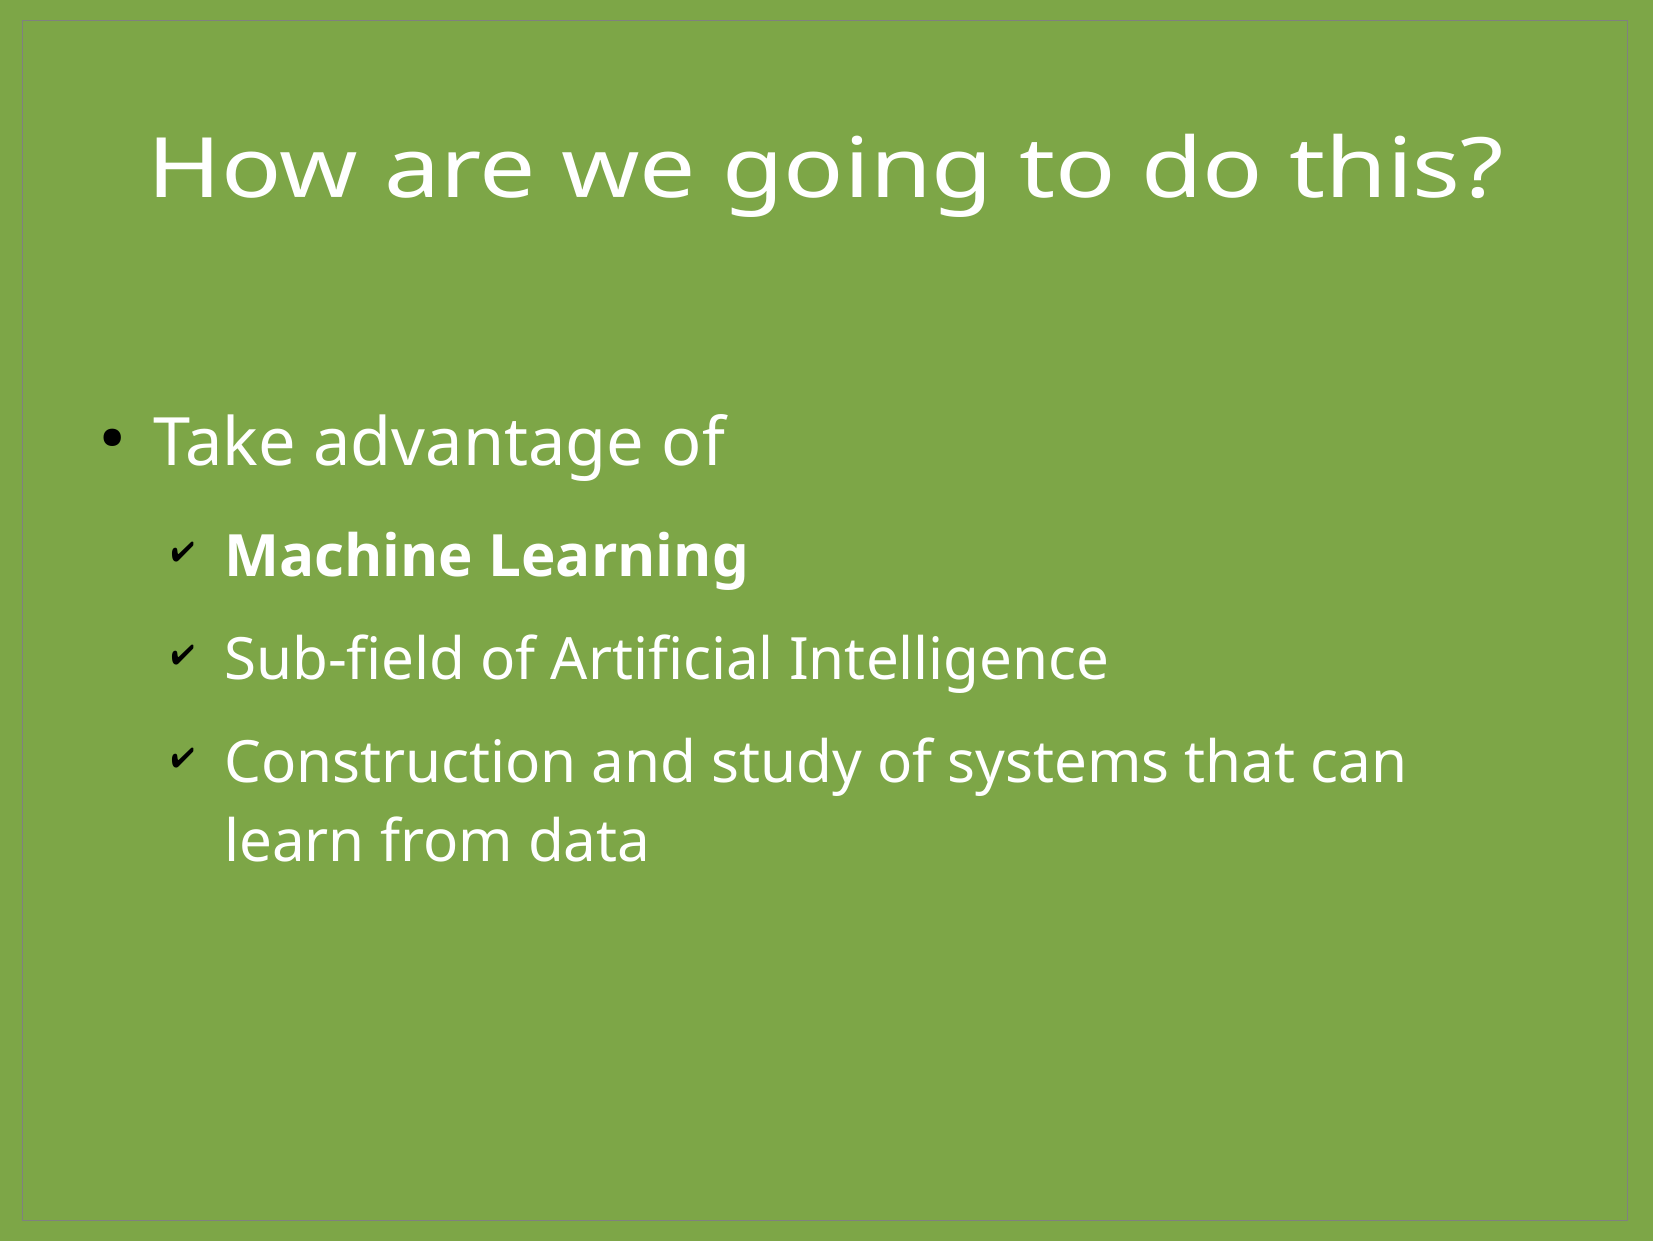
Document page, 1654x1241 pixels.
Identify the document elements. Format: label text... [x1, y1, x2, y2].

title How are we going to do this? [82, 61, 1571, 269]
list Take advantage of Machine Learning Sub-field of Artificial Intelligence Construction and study of systems that can learn from data [82, 290, 1538, 1010]
text_box [22, 20, 1628, 1221]
